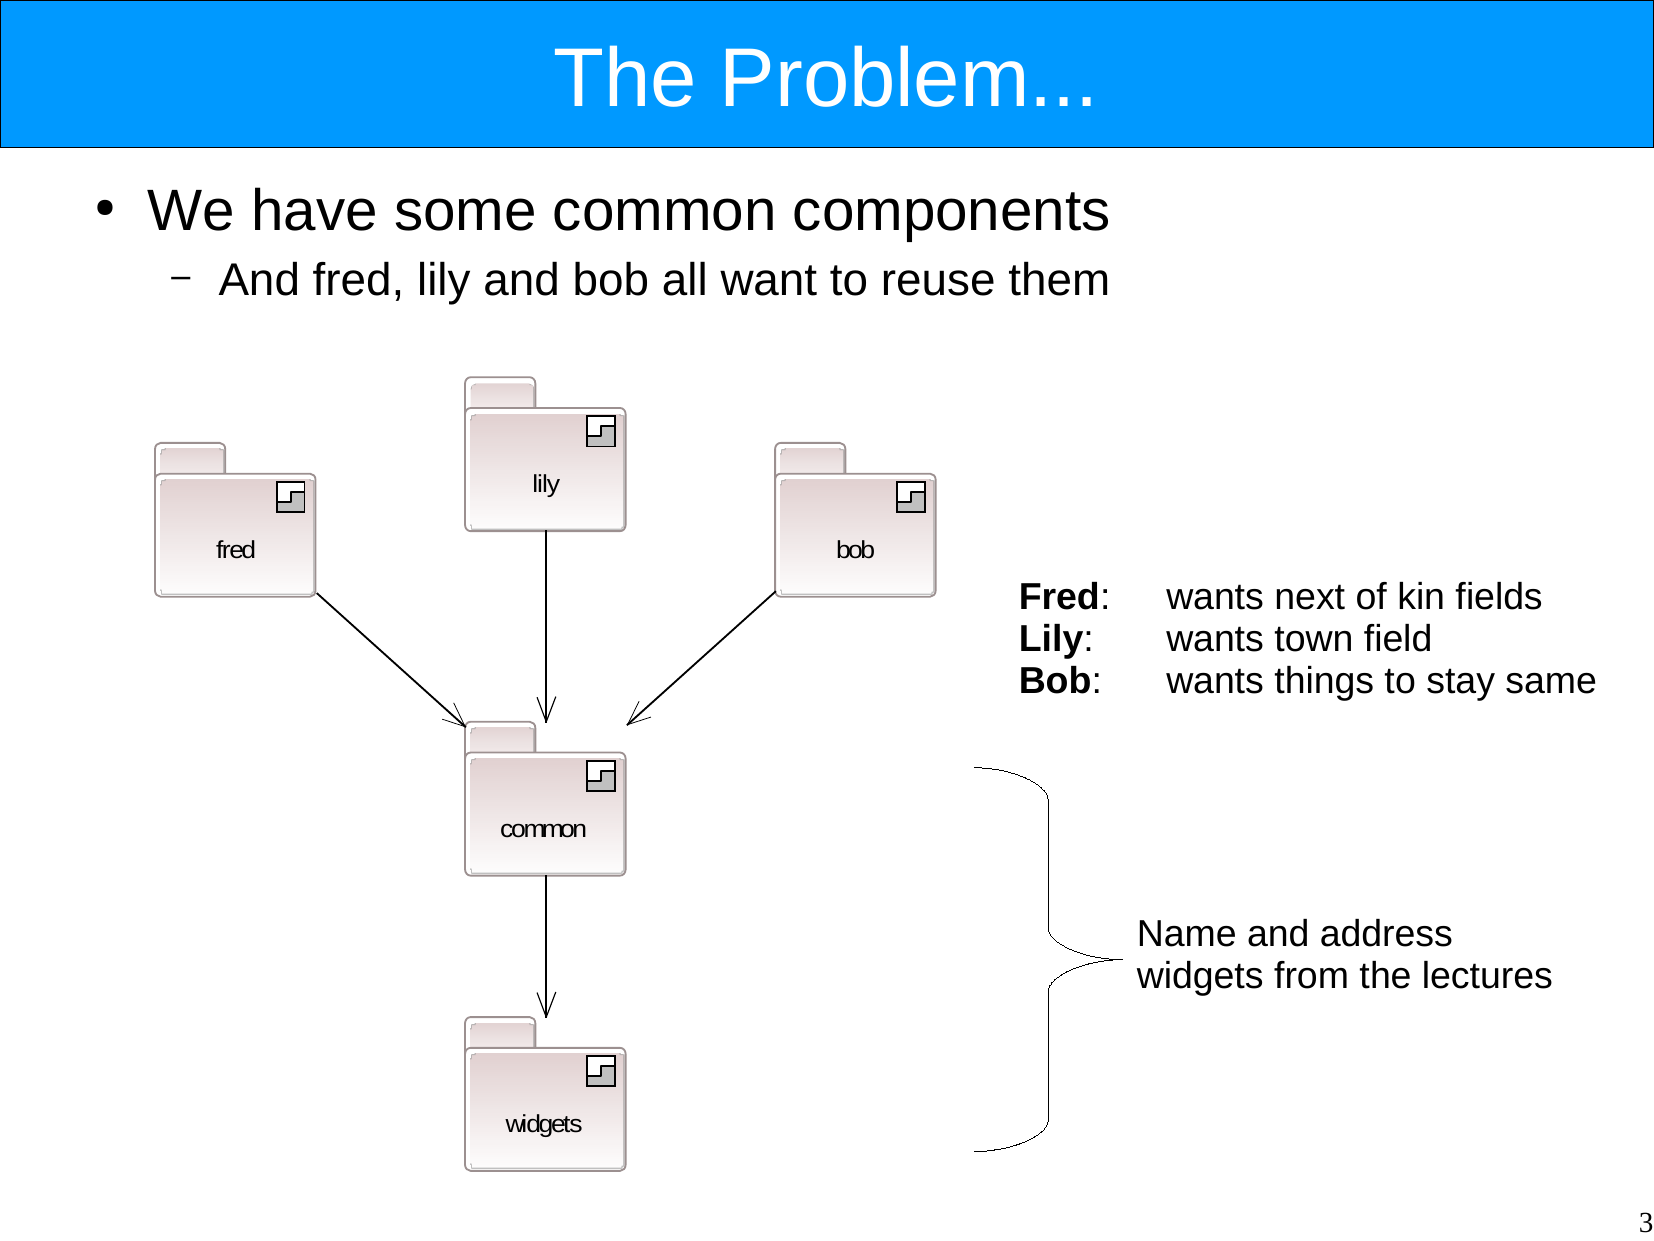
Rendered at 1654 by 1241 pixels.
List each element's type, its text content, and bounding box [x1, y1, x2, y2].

text_box Name and address widgets from the lectures [1122, 905, 1568, 1005]
list We have some common components And fred, lily and bob all want to reuse them [76, 177, 1565, 1196]
title The Problem... [82, 21, 1571, 135]
picture [147, 369, 945, 1182]
text_box Fred: wants next of kin fields Lily: wants town field Bob: wants things to stay same [1003, 567, 1611, 713]
